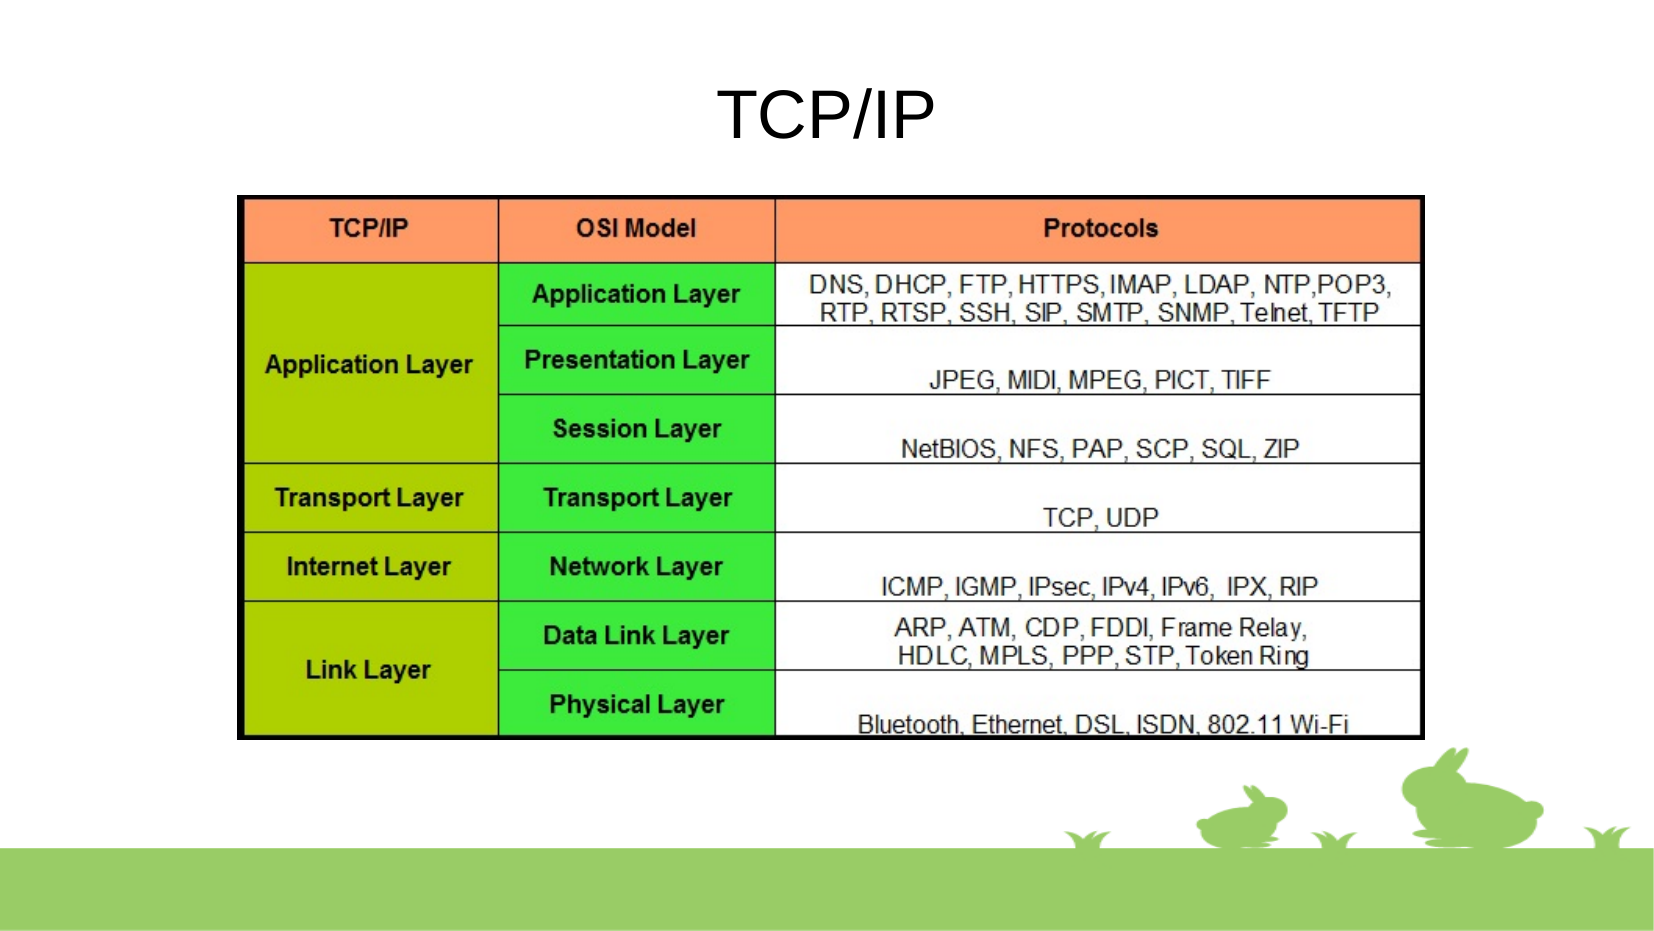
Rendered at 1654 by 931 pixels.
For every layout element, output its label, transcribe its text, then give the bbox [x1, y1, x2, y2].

title TCP/IP [82, 37, 1571, 193]
picture [0, 0, 1654, 931]
